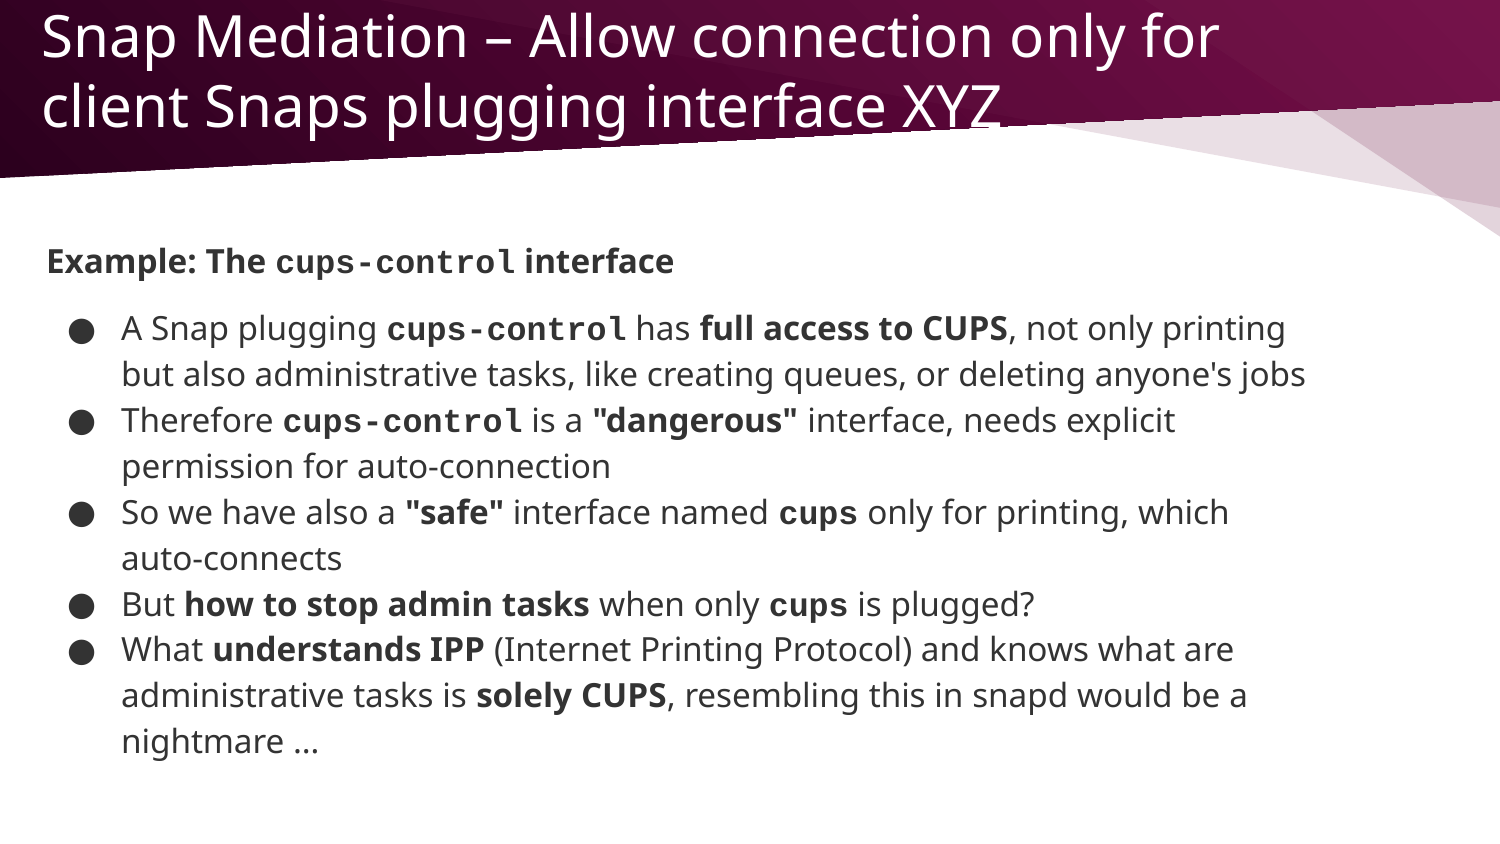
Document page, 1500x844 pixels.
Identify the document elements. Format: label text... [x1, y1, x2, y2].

title Snap Mediation – Allow connection only for client Snaps plugging interface XYZ [41, 5, 1336, 134]
list Example: The cups-control interface A Snap plugging cups-control has full access to CUPS, not only printing but also administrative tasks, like creating queues, or deleting anyone's jobs Therefore cups-control is a "dangerous" interface, needs explicit permission for auto-connection So we have also a "safe" interface named cups only for printing, which auto-connects But how to stop admin tasks when only cups is plugged? What understands IPP (Internet Printing Protocol) and knows what are administrative tasks is solely CUPS, resembling this in snapd would be a nightmare … [35, 229, 1324, 789]
